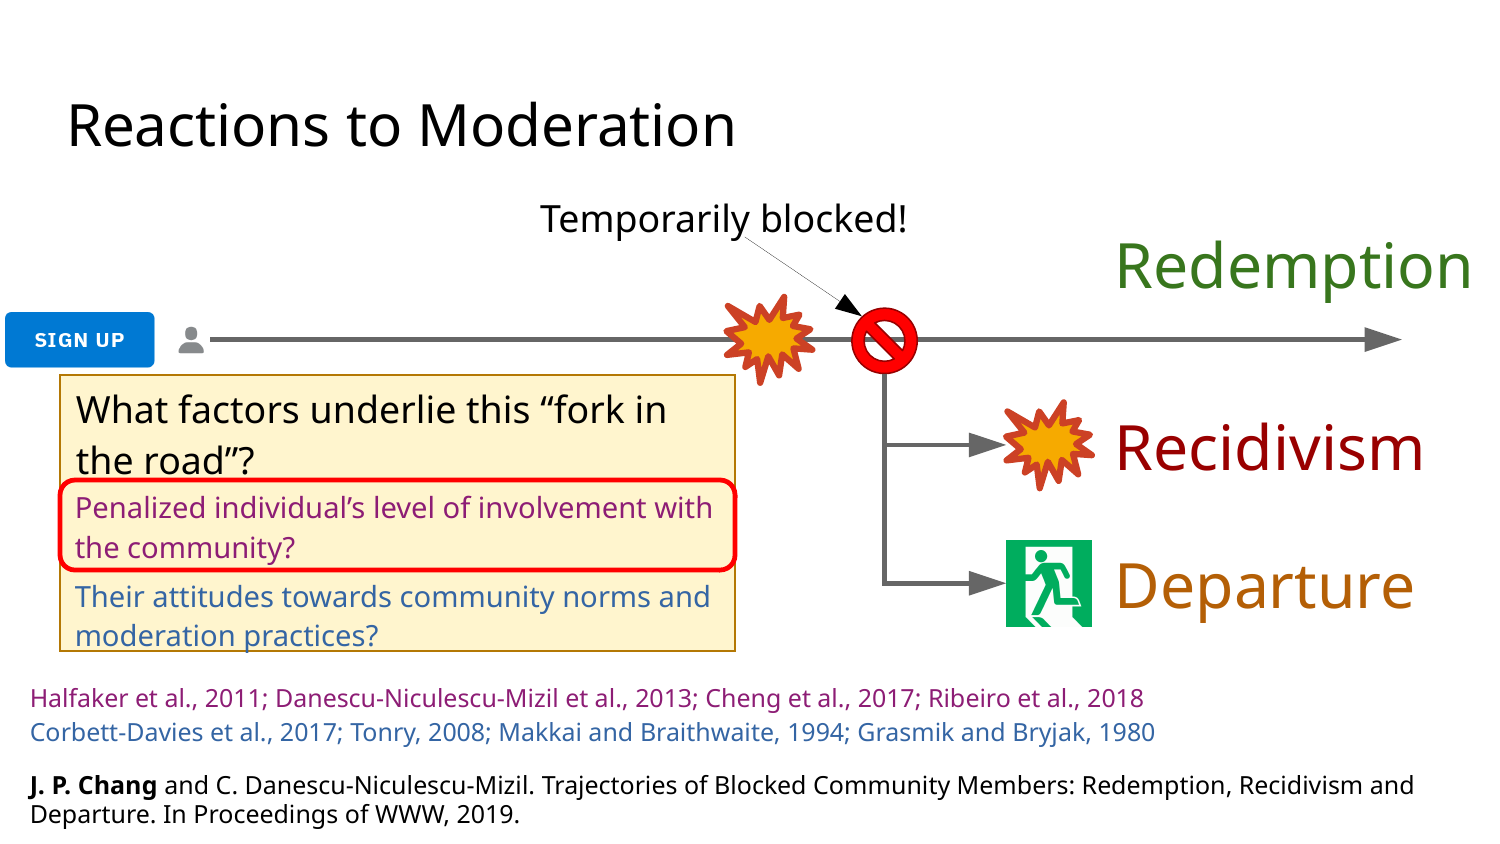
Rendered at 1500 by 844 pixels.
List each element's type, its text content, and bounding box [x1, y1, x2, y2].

text_box J. P. Chang and C. Danescu-Niculescu-Mizil. Trajectories of Blocked Community Members: Redemption, Recidivism and Departure. In Proceedings of WWW, 2019. [14, 754, 1480, 828]
text_box Redemption [1099, 204, 1497, 317]
text_box Halfaker et al., 2011; Danescu-Niculescu-Mizil et al., 2013; Cheng et al., 2017; Ribeiro et al., 2018 Corbett-Davies et al., 2017; Tonry, 2008; Makkai and Braithwaite, 1994; Grasmik and Bryjak, 1980 [15, 672, 1176, 751]
text_box [1006, 402, 1092, 489]
text_box Penalized individual’s level of involvement with the community? Their attitudes towards community norms and moderation practices? [60, 564, 736, 651]
text_box What factors underlie this “fork in the road”? [60, 375, 736, 480]
text_box Penalized individual’s level of involvement with the community? Their attitudes towards community norms and moderation practices? [63, 483, 732, 567]
text_box Departure [1099, 527, 1497, 639]
text_box [851, 308, 918, 374]
picture [1006, 540, 1092, 627]
text_box [726, 296, 813, 383]
title Reactions to Moderation [51, 72, 1449, 167]
picture [0, 307, 210, 373]
text_box Temporarily blocked! [525, 185, 912, 248]
text_box Recidivism [1099, 389, 1497, 501]
